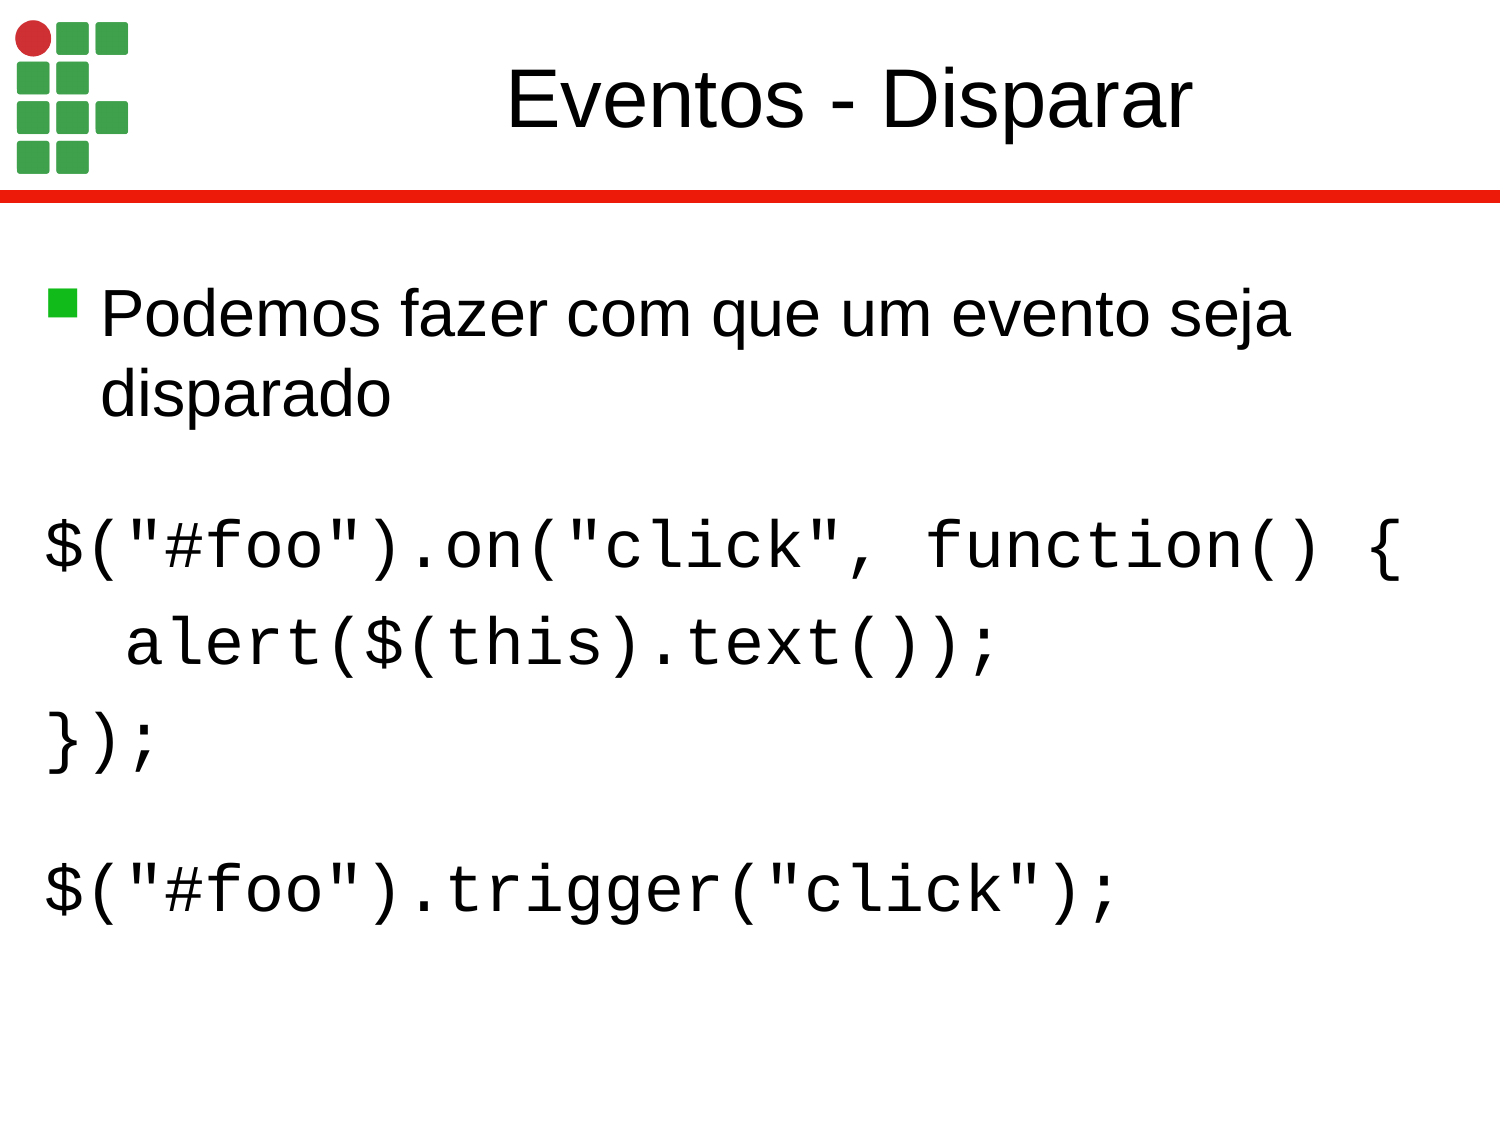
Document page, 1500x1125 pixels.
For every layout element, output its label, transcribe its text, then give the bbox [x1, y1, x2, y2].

title Eventos - Disparar [230, 0, 1471, 202]
picture [14, 16, 130, 178]
list Podemos fazer com que um evento seja disparado $("#foo").on("click", function() { alert($(this).text()); }); $("#foo").trigger("click"); [29, 207, 1471, 1087]
